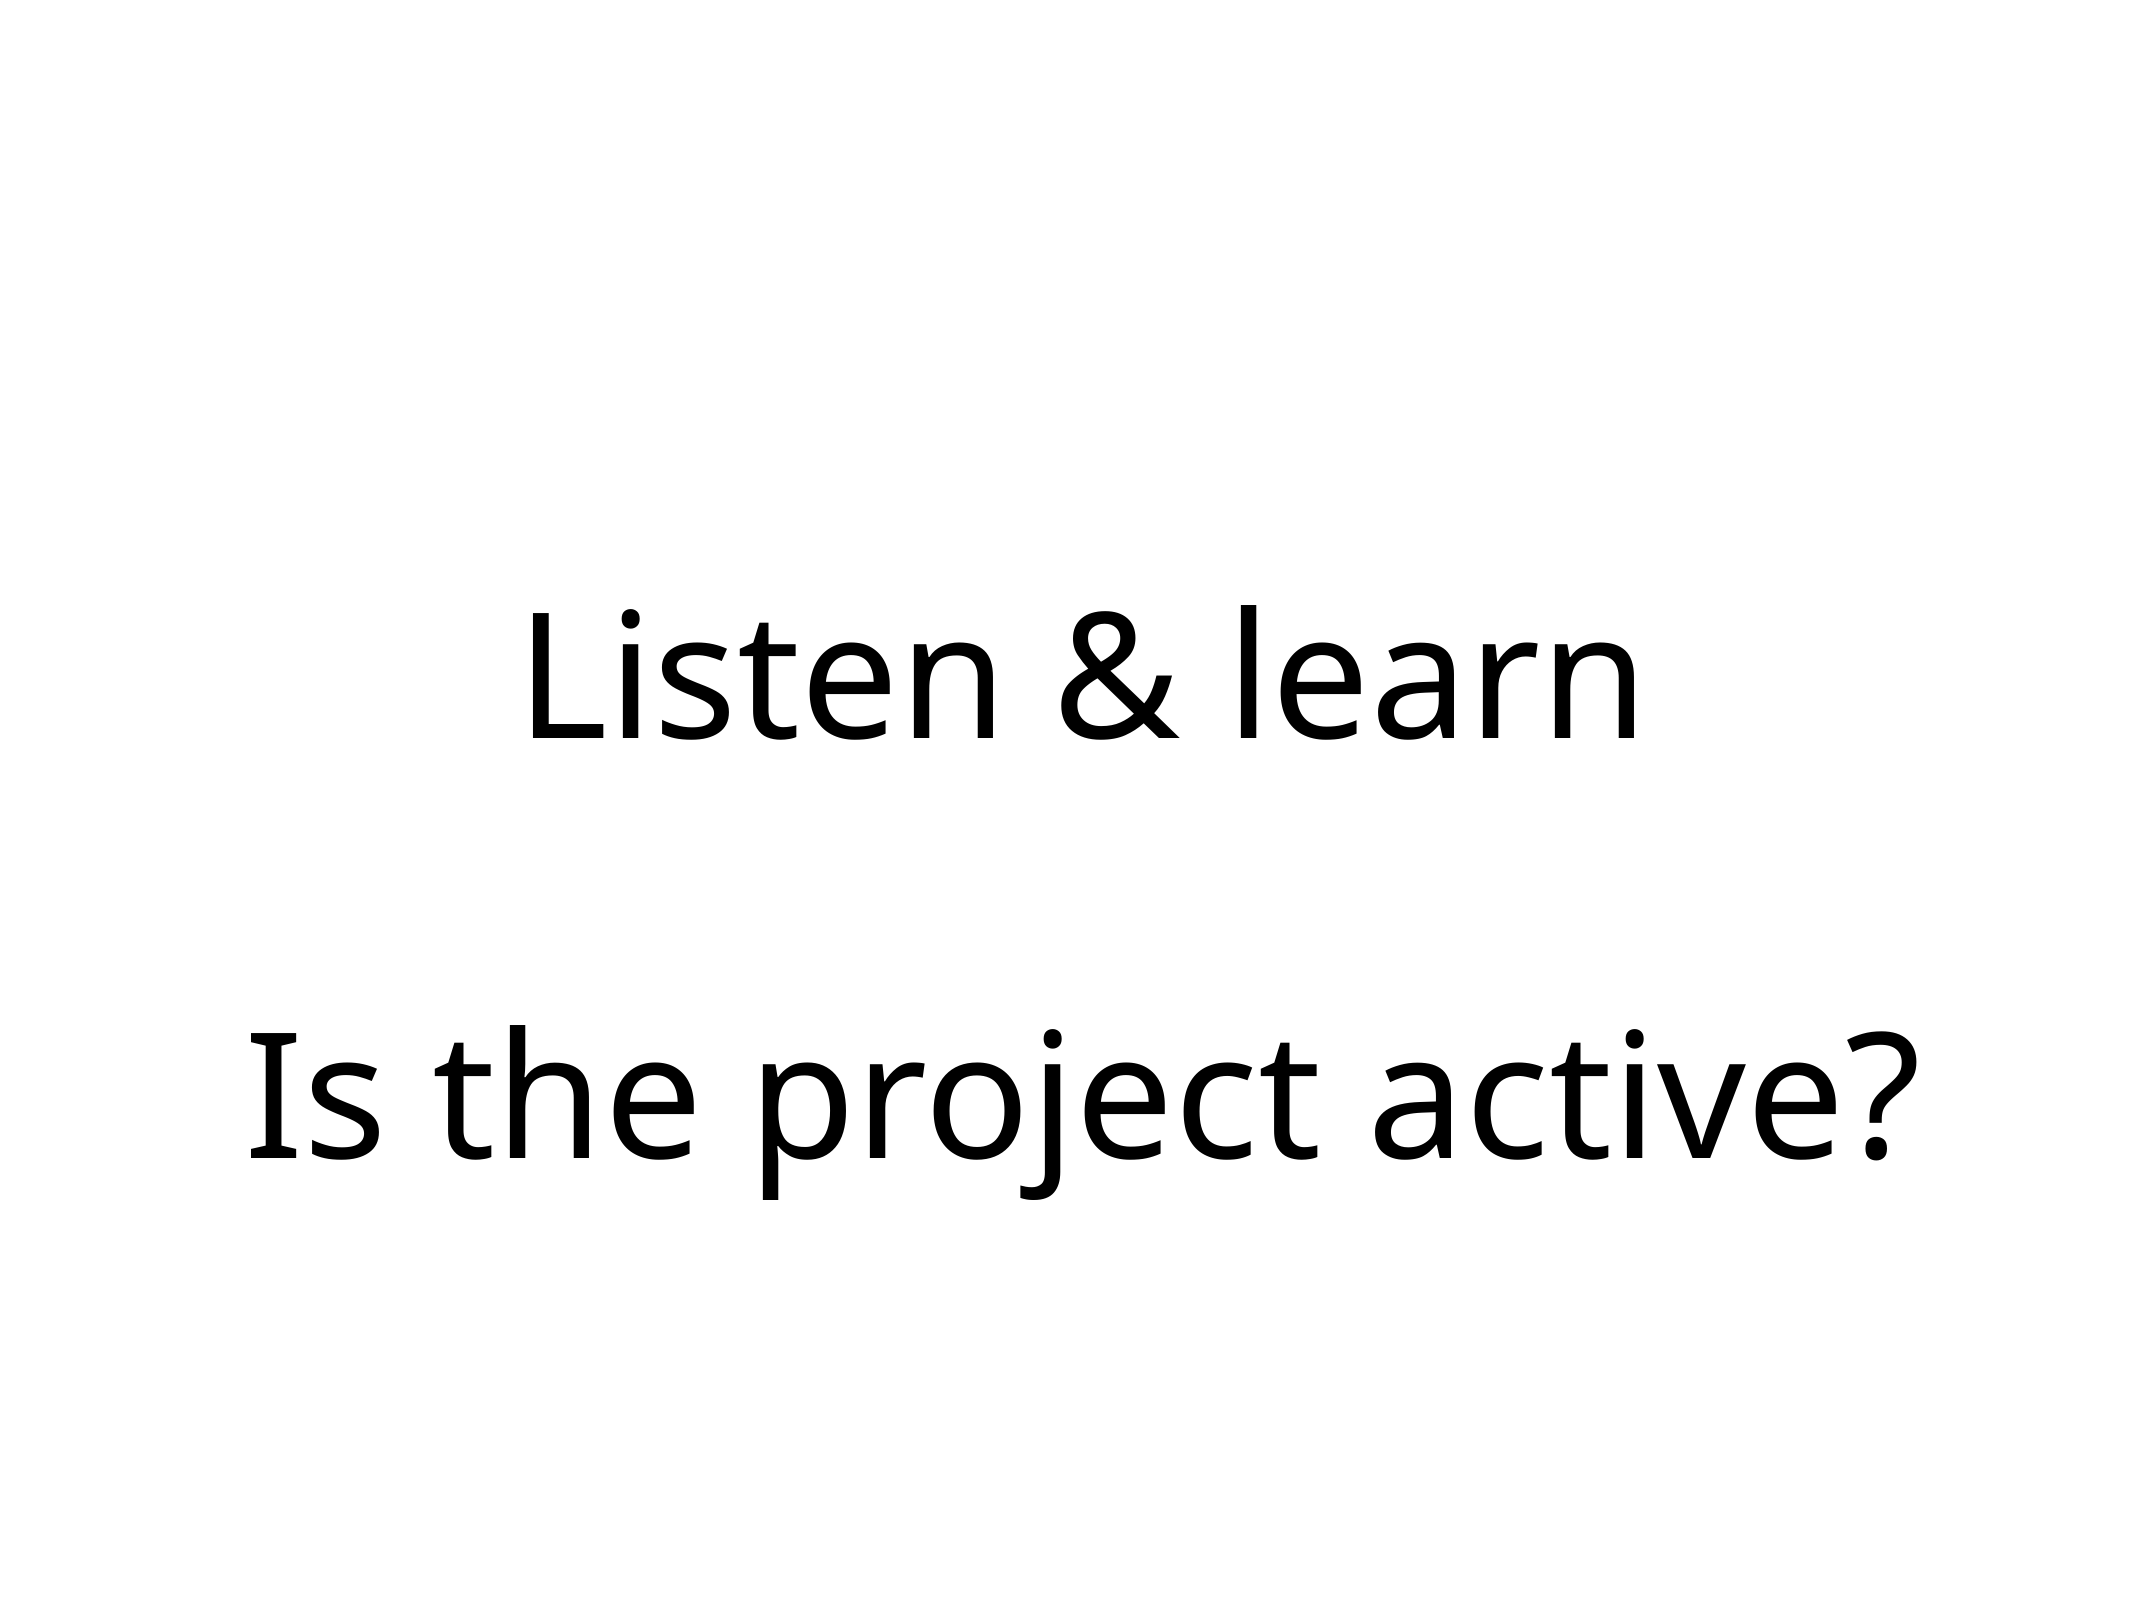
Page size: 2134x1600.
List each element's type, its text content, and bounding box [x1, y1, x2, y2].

title Listen & learn Is the project active? [225, 450, 1942, 1307]
